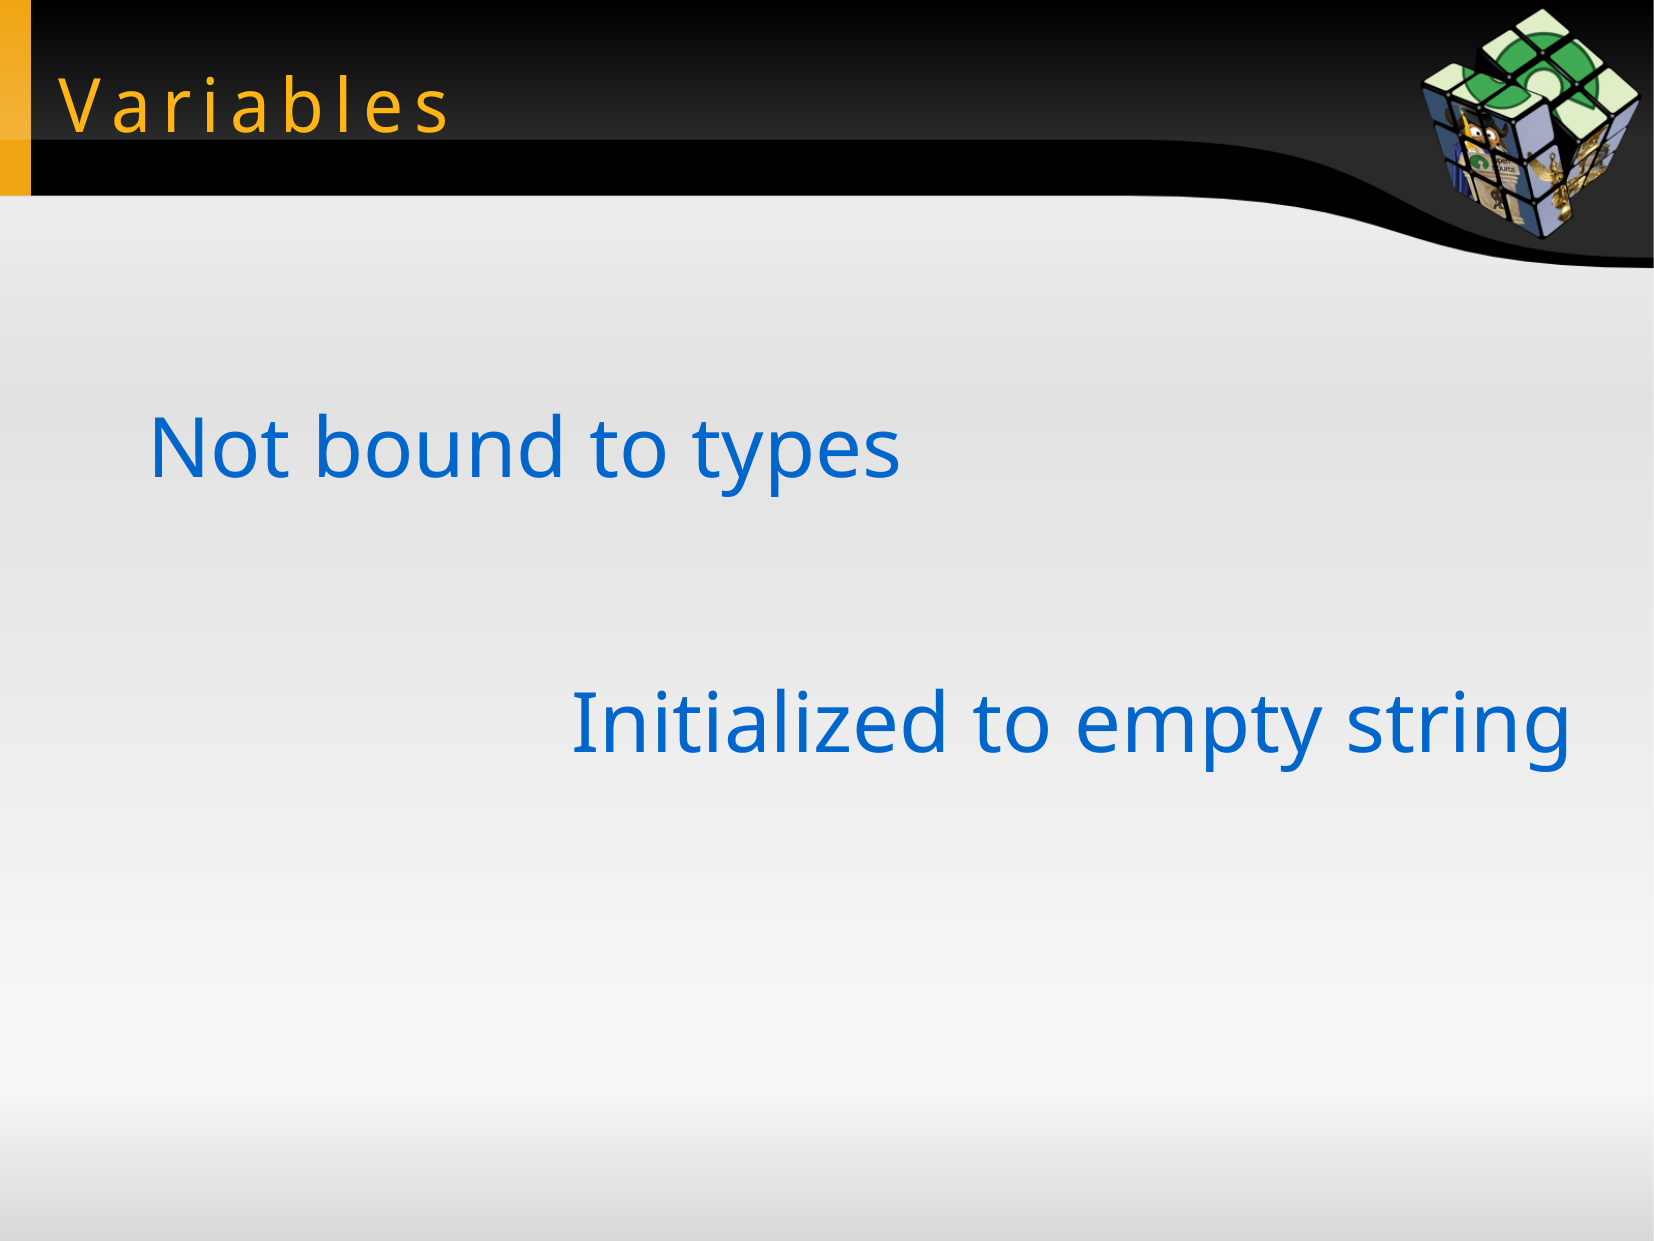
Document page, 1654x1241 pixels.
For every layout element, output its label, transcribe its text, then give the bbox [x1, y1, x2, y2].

picture [0, 0, 1654, 1241]
text_box Not bound to types [132, 380, 895, 489]
title Variables [59, 29, 1270, 178]
text_box Initialized to empty string [556, 656, 1554, 765]
